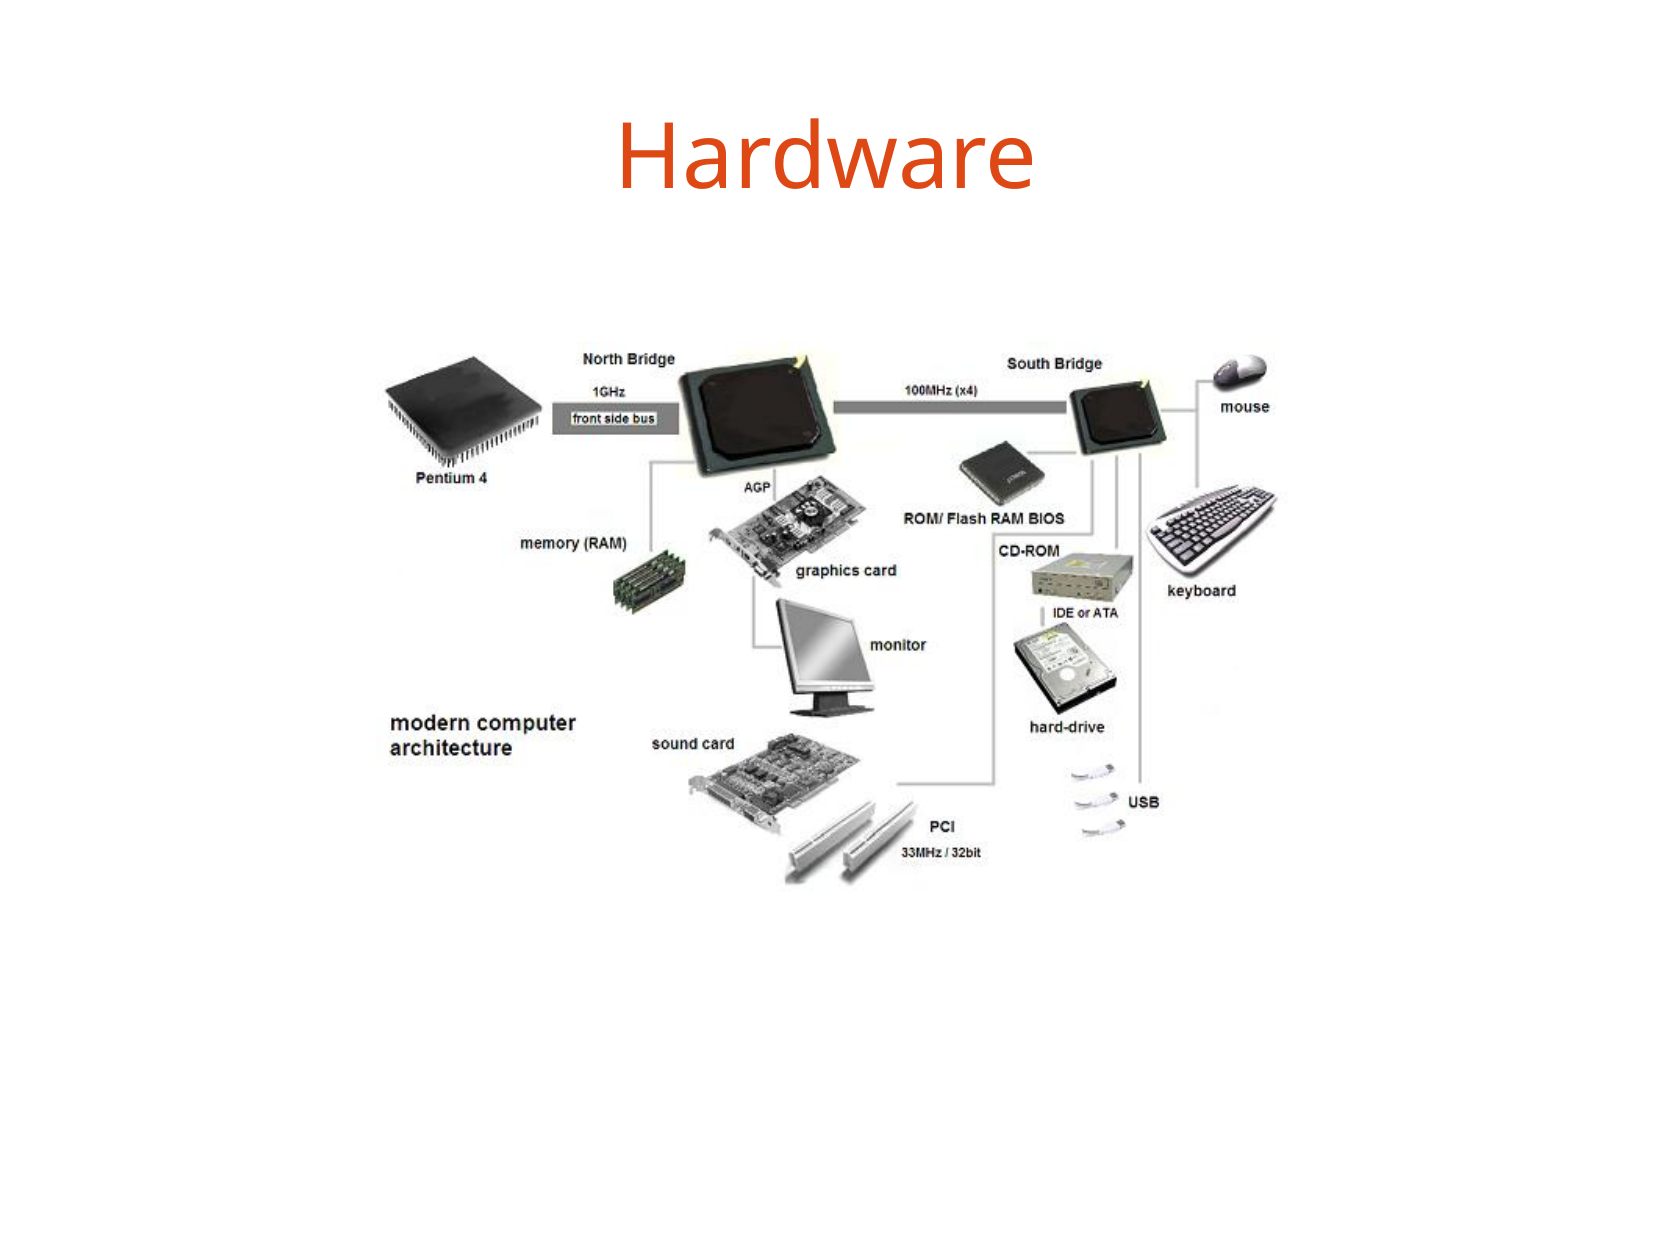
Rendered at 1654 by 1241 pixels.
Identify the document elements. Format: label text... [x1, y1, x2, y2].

picture [376, 341, 1292, 909]
title Hardware [82, 49, 1571, 257]
